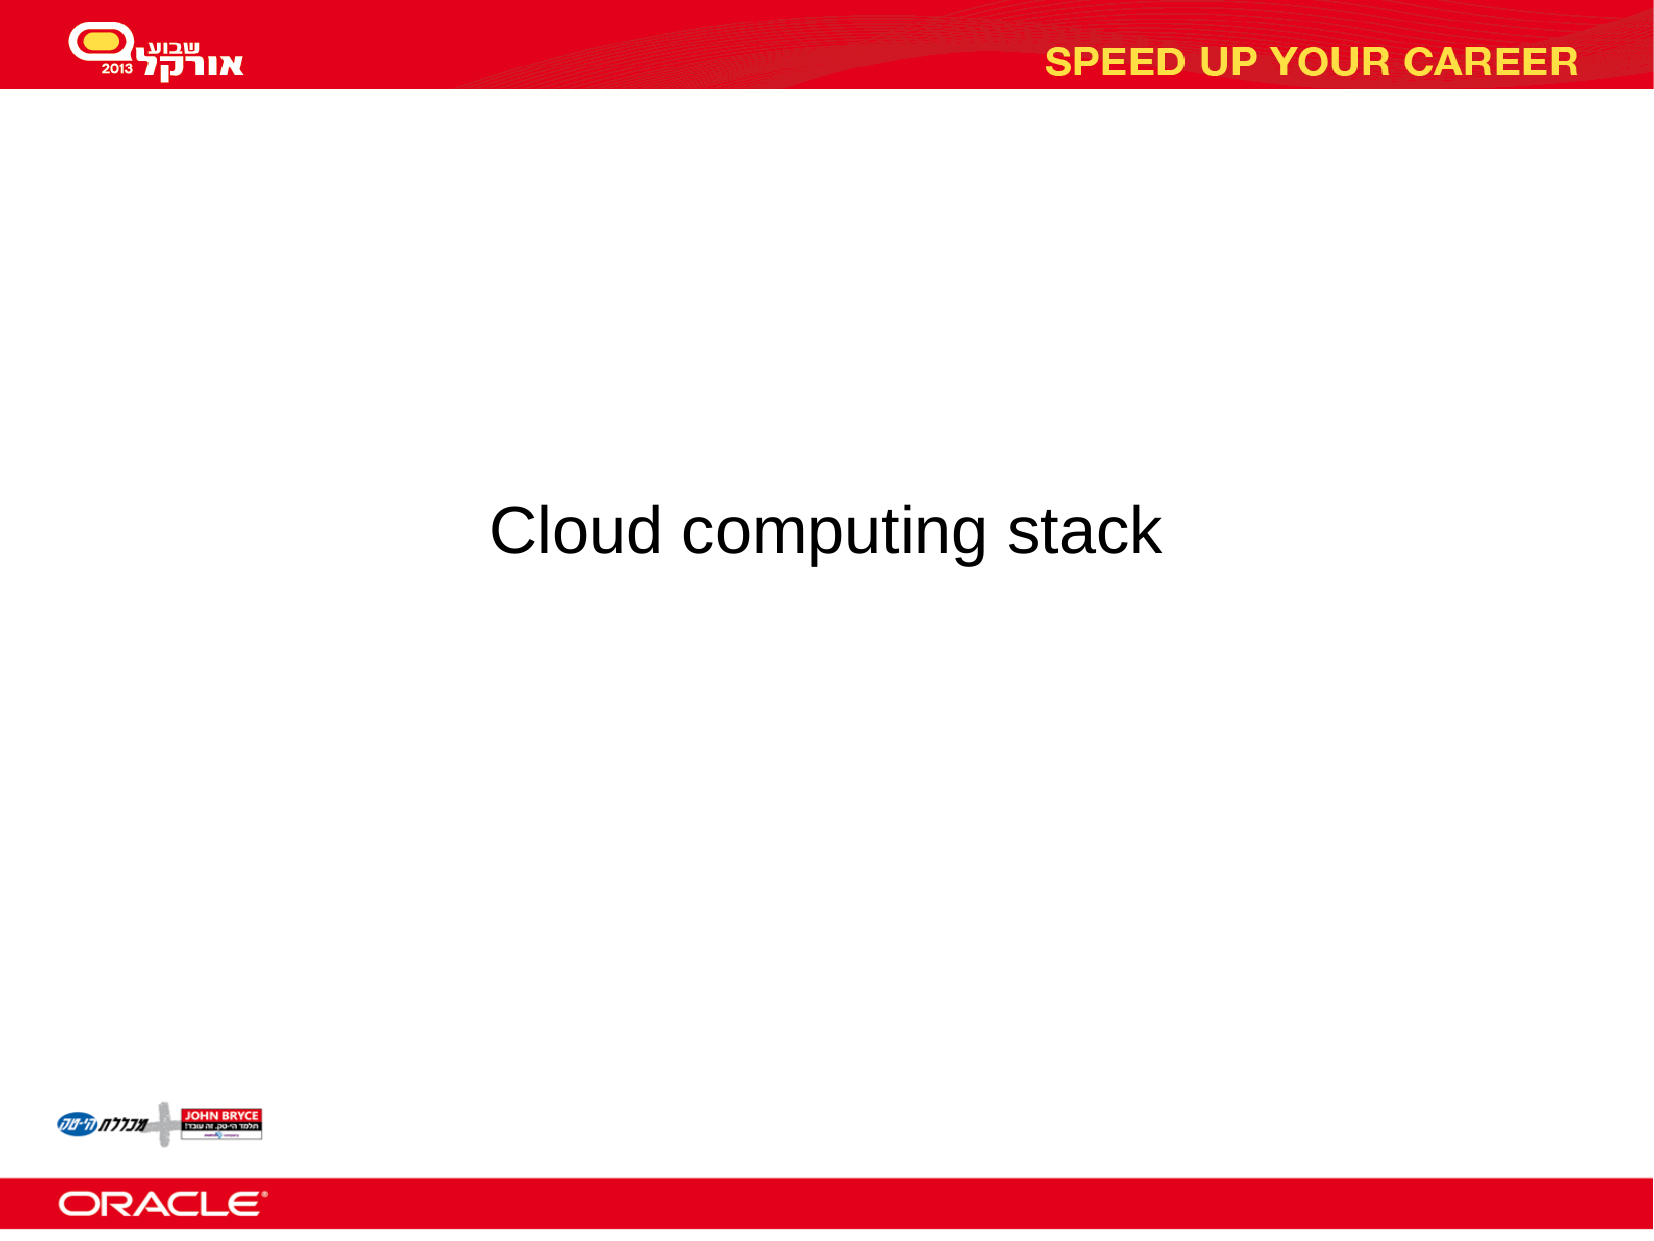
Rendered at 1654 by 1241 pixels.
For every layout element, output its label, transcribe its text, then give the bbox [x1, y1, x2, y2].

text_box Cloud computing stack [82, 49, 1571, 1010]
picture [0, 1087, 1653, 1240]
picture [0, 0, 1654, 89]
